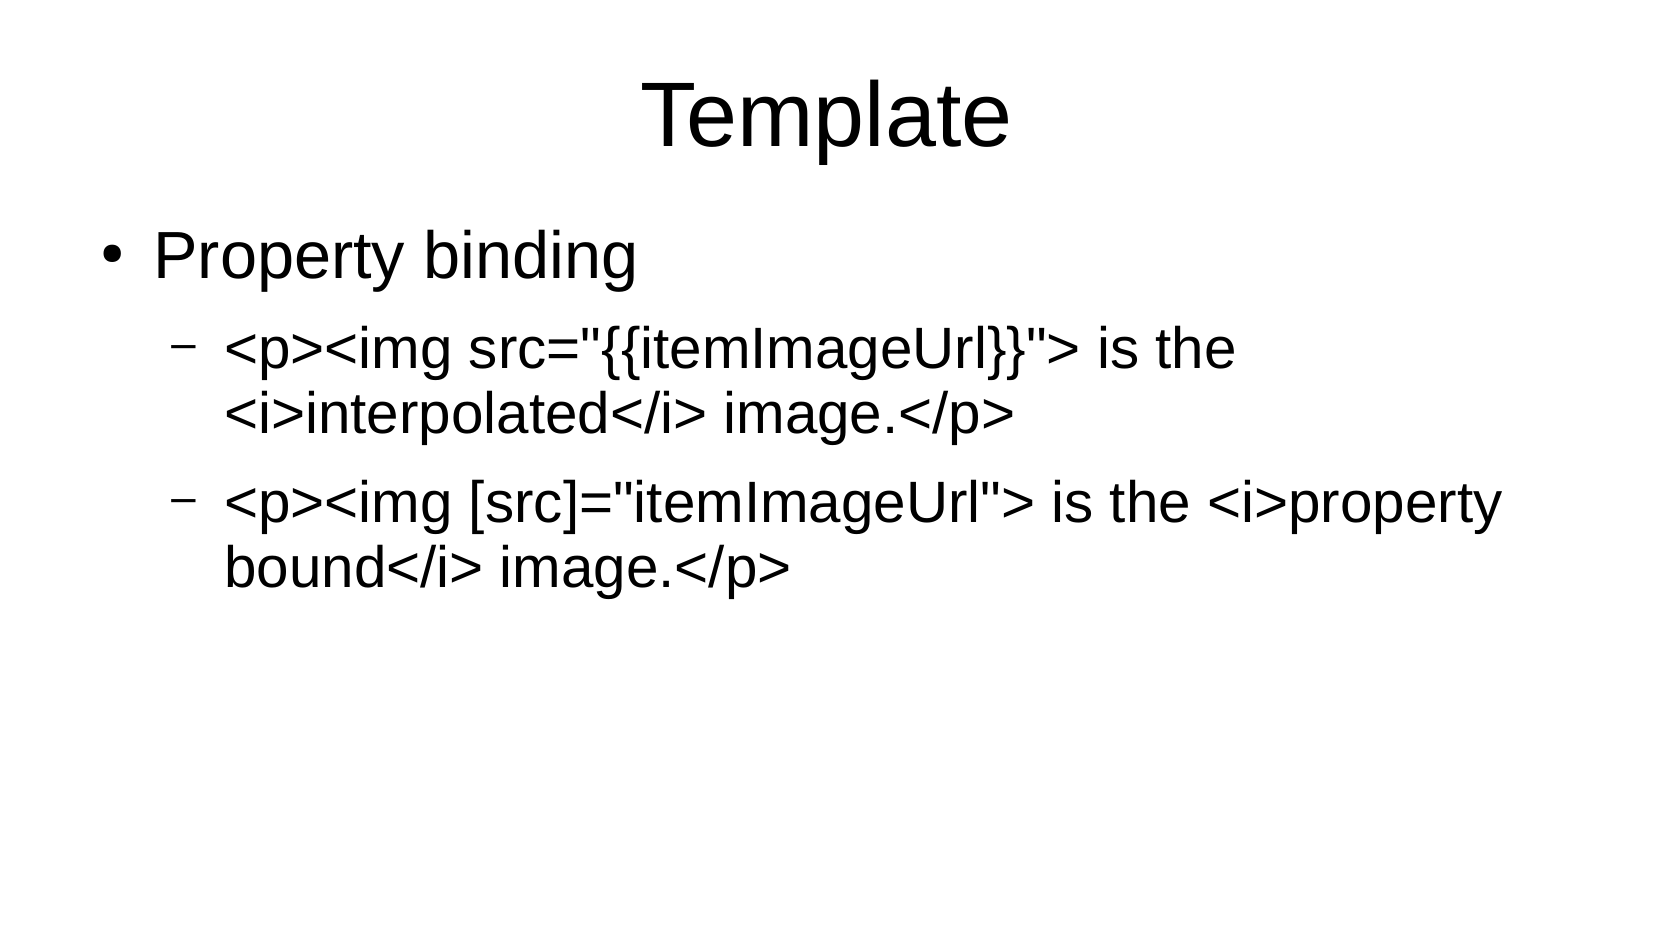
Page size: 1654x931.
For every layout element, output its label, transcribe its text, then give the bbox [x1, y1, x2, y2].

list Property binding <p><img src="{{itemImageUrl}}"> is the <i>interpolated</i> image.</p> <p><img [src]="itemImageUrl"> is the <i>property bound</i> image.</p> [82, 217, 1571, 758]
title Template [82, 37, 1571, 193]
